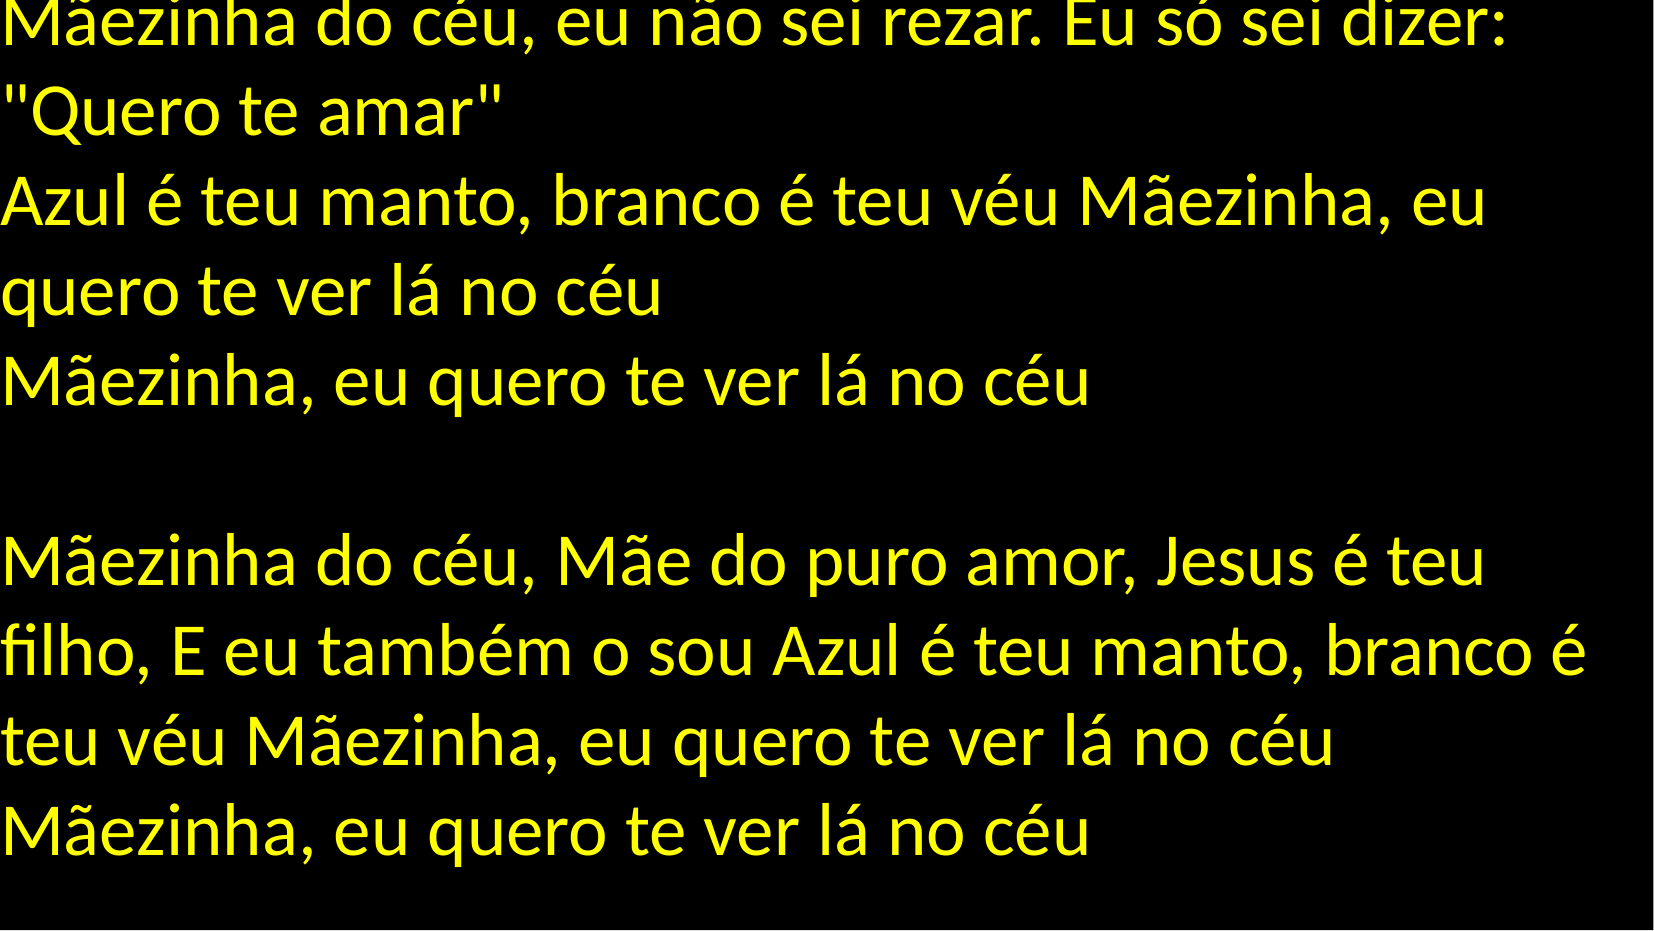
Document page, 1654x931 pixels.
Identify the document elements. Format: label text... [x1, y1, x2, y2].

title Tom: D Mãezinha do céu, eu não sei rezar. Eu só sei dizer: "Quero te amar" Azul é teu manto, branco é teu véu Mãezinha, eu quero te ver lá no céu Mãezinha, eu quero te ver lá no céu Mãezinha do céu, Mãe do puro amor, Jesus é teu filho, E eu também o sou Azul é teu manto, branco é teu véu Mãezinha, eu quero te ver lá no céu Mãezinha, eu quero te ver lá no céu [0, 0, 1654, 931]
